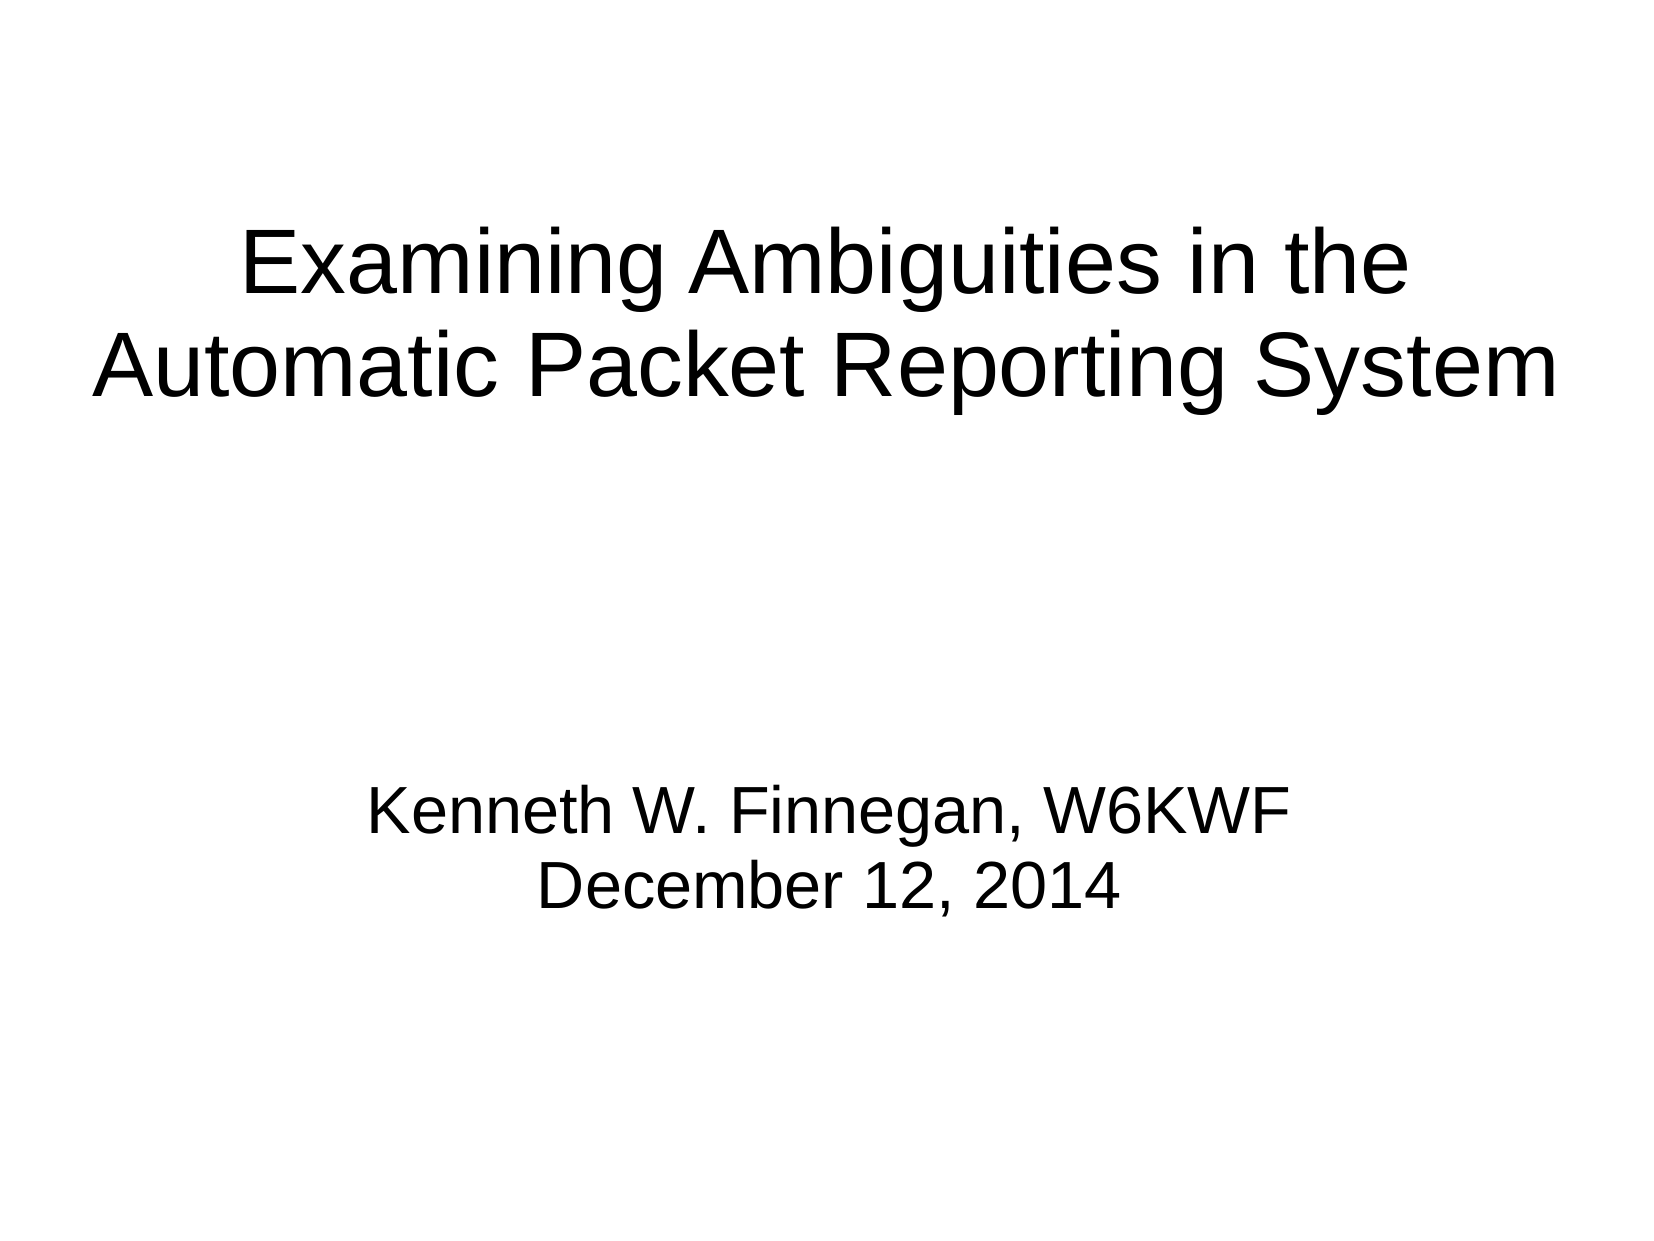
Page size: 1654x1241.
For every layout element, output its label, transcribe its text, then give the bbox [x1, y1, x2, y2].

title Examining Ambiguities in the Automatic Packet Reporting System [82, 210, 1571, 418]
subtitle Kenneth W. Finnegan, W6KWF December 12, 2014 [85, 487, 1574, 1208]
